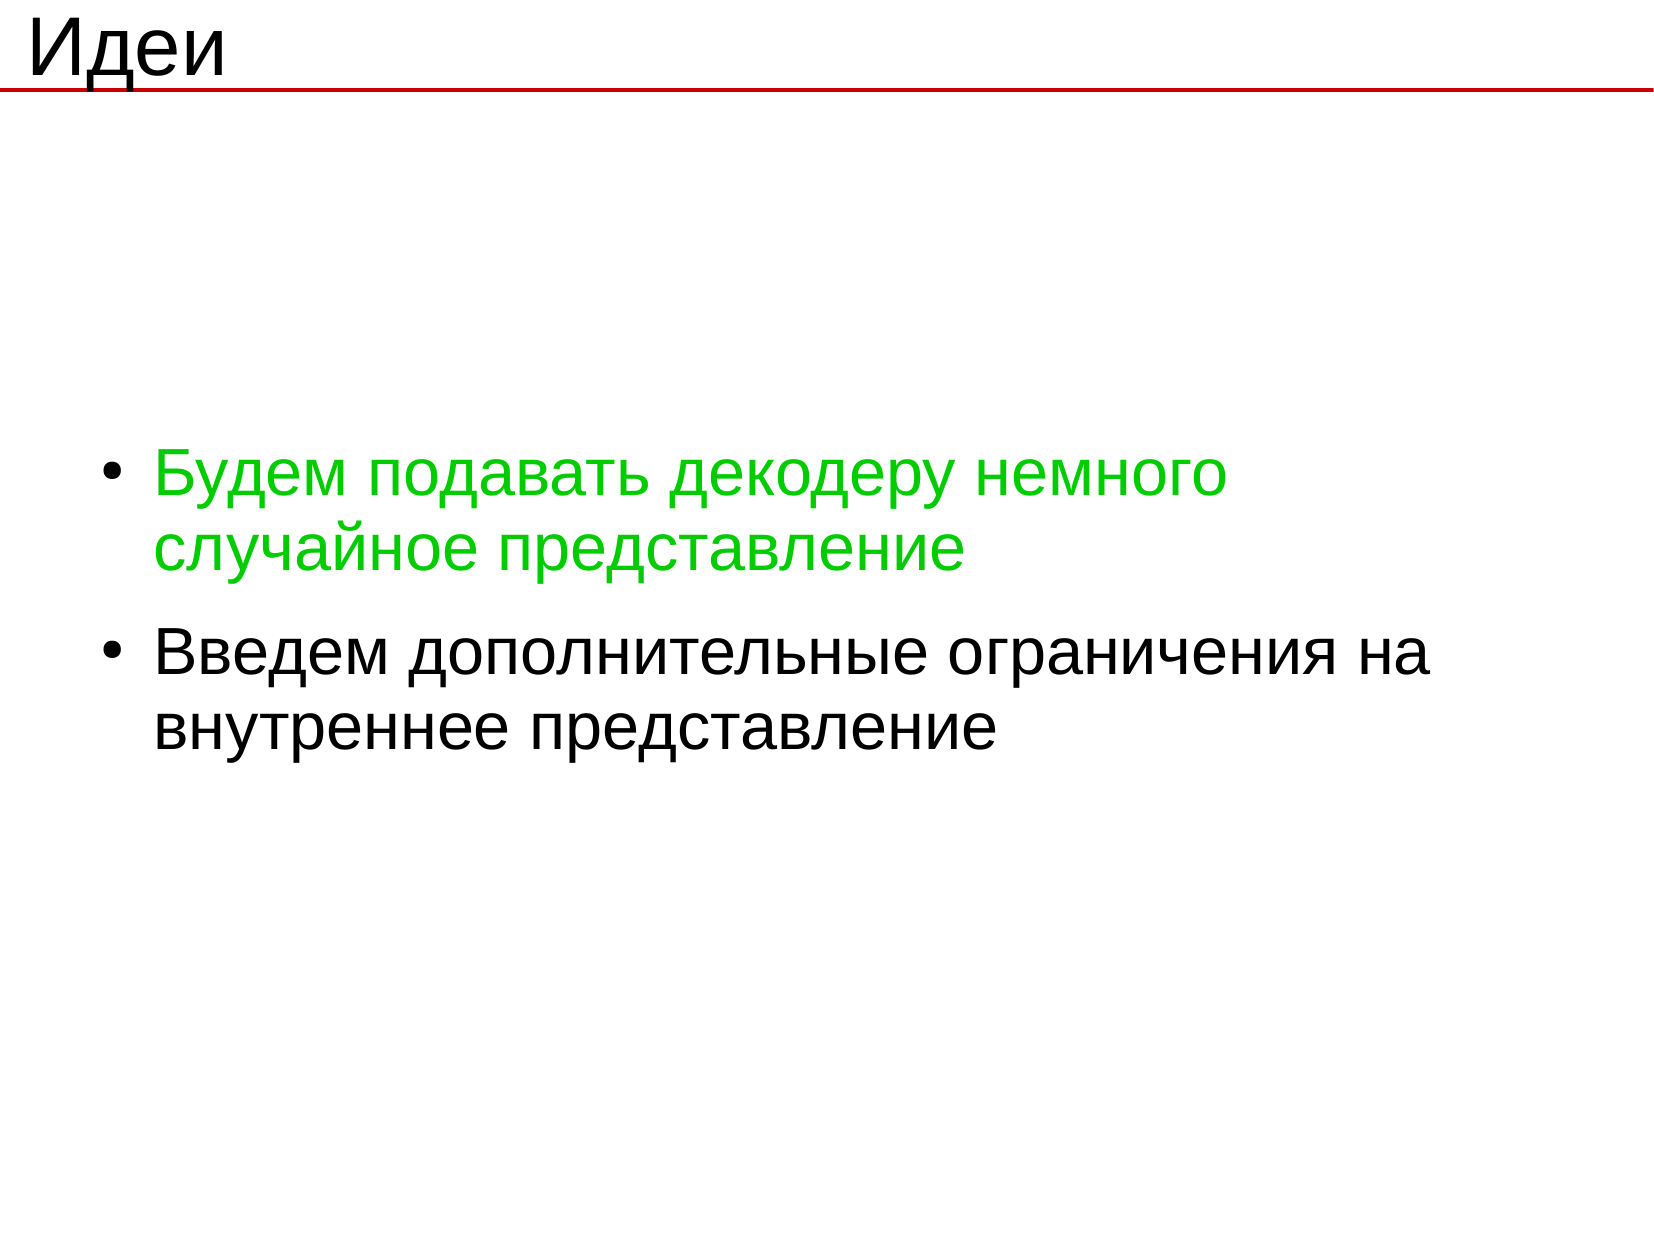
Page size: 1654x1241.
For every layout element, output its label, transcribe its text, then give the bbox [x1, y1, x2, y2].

title Идеи [26, 0, 1471, 94]
list Будем подавать декодеру немного случайное представление Введем дополнительные ограничения на внутреннее представление [82, 435, 1571, 1155]
